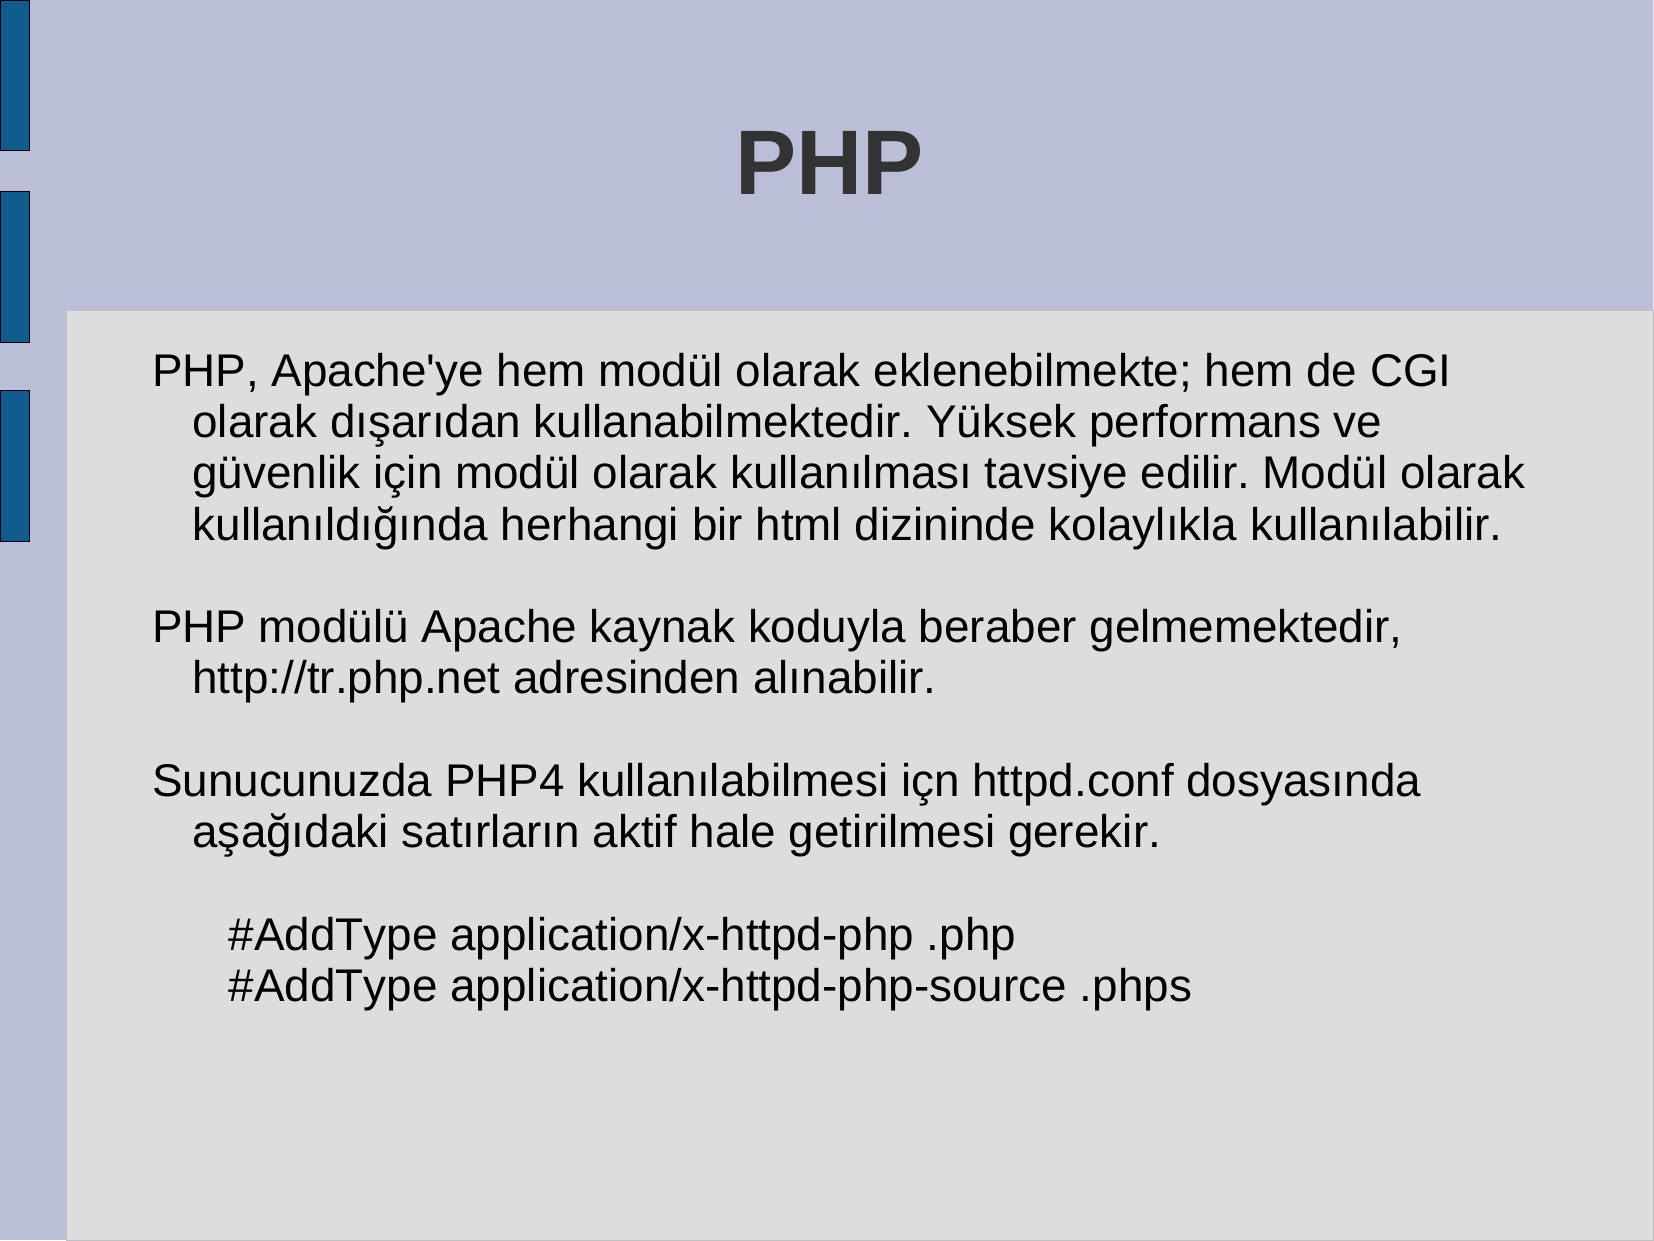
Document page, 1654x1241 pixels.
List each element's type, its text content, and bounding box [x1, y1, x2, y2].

list PHP, Apache'ye hem modül olarak eklenebilmekte; hem de CGI olarak dışarıdan kullanabilmektedir. Yüksek performans ve güvenlik için modül olarak kullanılması tavsiye edilir. Modül olarak kullanıldığında herhangi bir html dizininde kolaylıkla kullanılabilir. PHP modülü Apache kaynak koduyla beraber gelmemektedir, http://tr.php.net adresinden alınabilir. Sunucunuzda PHP4 kullanılabilmesi içn httpd.conf dosyasında aşağıdaki satırların aktif hale getirilmesi gerekir. #AddType application/x-httpd-php .php #AddType application/x-httpd-php-source .phps [121, 344, 1534, 1144]
title PHP [123, 59, 1536, 267]
